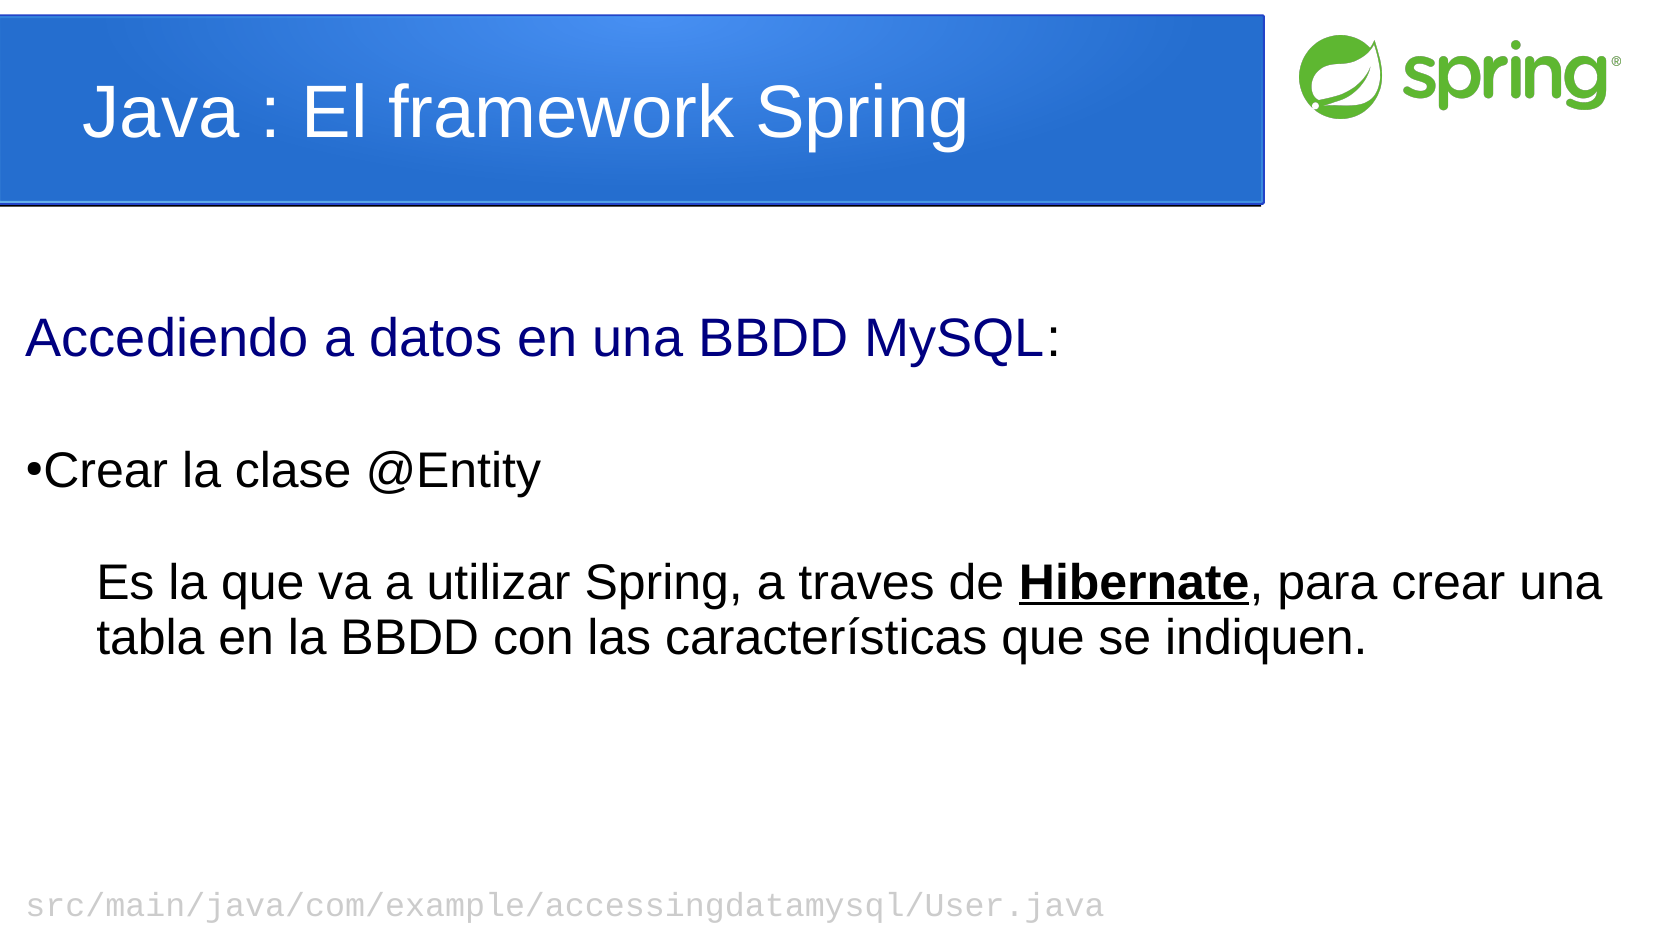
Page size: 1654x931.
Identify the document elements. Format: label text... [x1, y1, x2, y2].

title Java : El framework Spring [82, 35, 1235, 164]
picture [1299, 35, 1621, 119]
subtitle Accediendo a datos en una BBDD MySQL: Crear la clase @Entity Es la que va a utilizar Spring, a traves de Hibernate, para crear una tabla en la BBDD con las características que se indiquen. src/main/java/com/example/accessingdatamysql/User.java [25, 164, 1644, 931]
